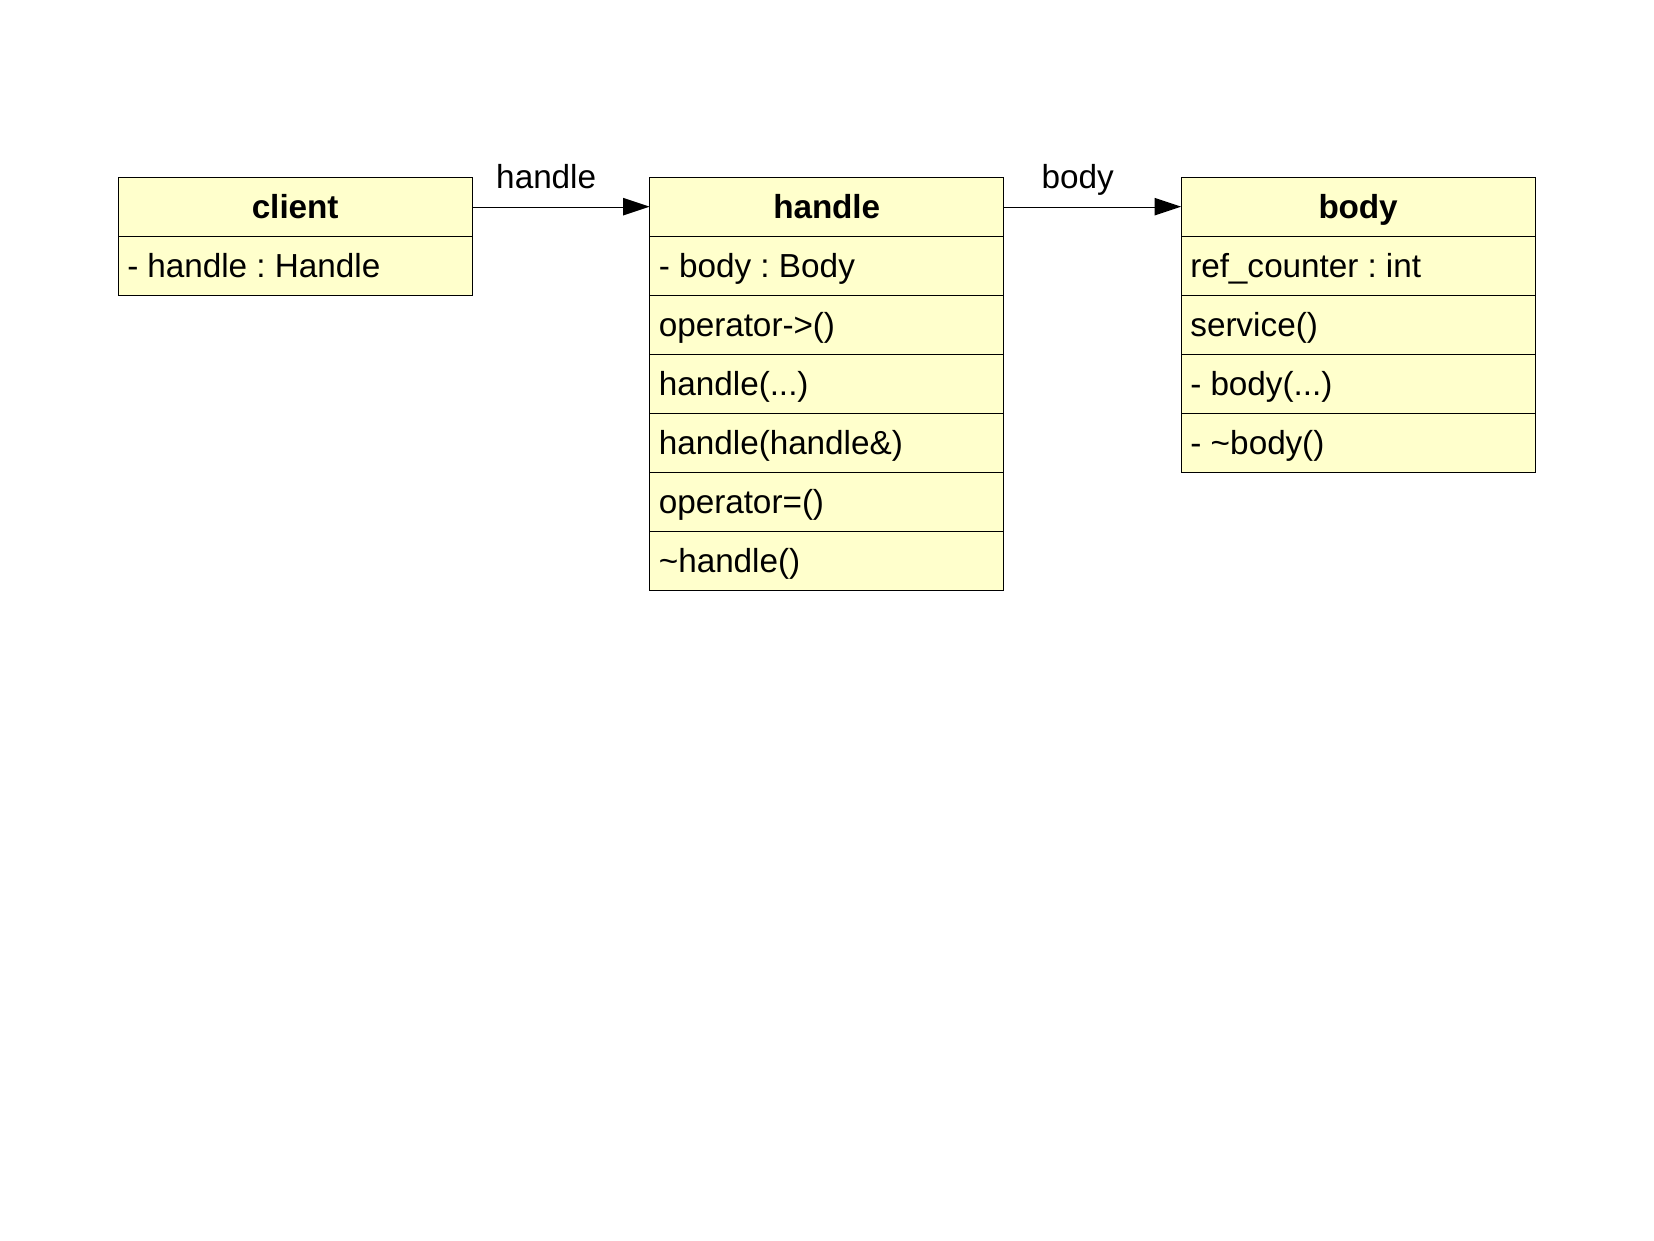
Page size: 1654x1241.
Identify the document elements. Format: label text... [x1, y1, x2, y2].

text_box - body(...) [1181, 354, 1536, 414]
text_box operator->() [649, 295, 1004, 354]
text_box - body : Body [649, 236, 1004, 295]
text_box body [1181, 177, 1536, 236]
text_box handle(handle&) [649, 414, 1004, 472]
text_box ~handle() [649, 531, 1004, 591]
text_box operator=() [649, 472, 1004, 531]
text_box handle(...) [649, 354, 1004, 414]
text_box client [118, 177, 473, 236]
text_box - handle : Handle [118, 236, 473, 296]
text_box handle [649, 177, 1004, 236]
text_box ref_counter : int [1181, 236, 1536, 295]
text_box - ~body() [1181, 414, 1536, 473]
text_box handle [472, 147, 621, 207]
text_box service() [1181, 295, 1536, 354]
text_box body [1003, 147, 1152, 207]
